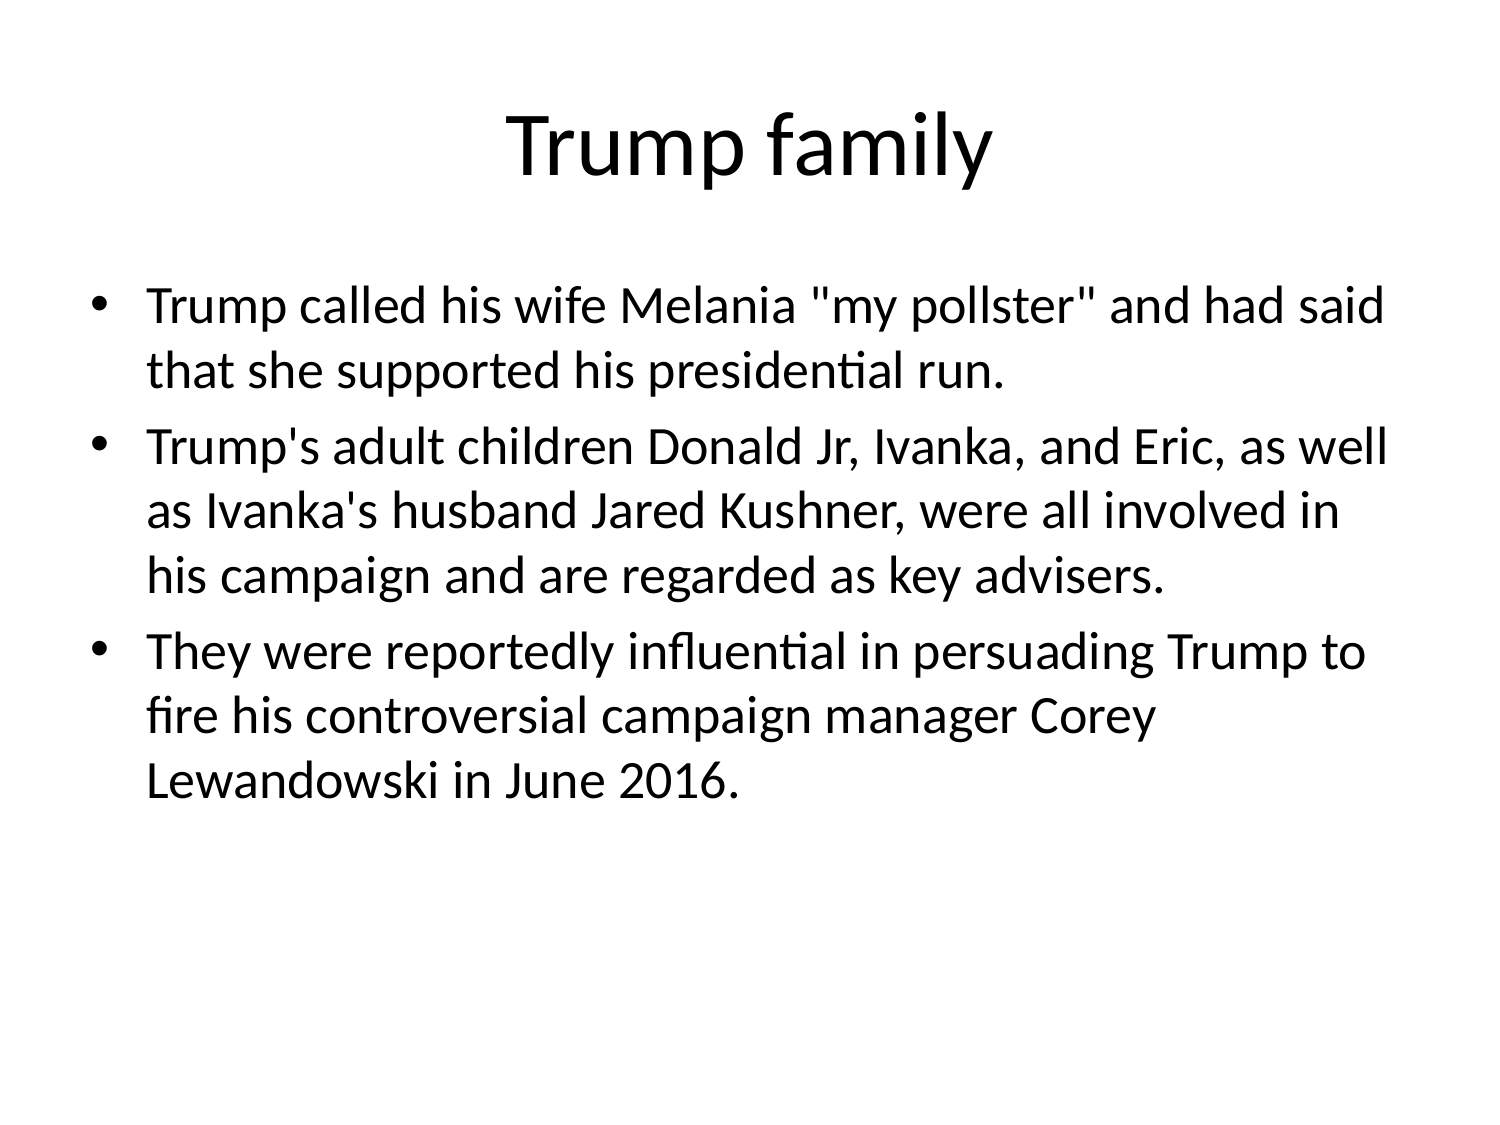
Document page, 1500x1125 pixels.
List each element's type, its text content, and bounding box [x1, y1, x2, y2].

title Trump family [75, 45, 1425, 233]
list Trump called his wife Melania "my pollster" and had said that she supported his presidential run. Trump's adult children Donald Jr, Ivanka, and Eric, as well as Ivanka's husband Jared Kushner, were all involved in his campaign and are regarded as key advisers. They were reportedly influential in persuading Trump to fire his controversial campaign manager Corey Lewandowski in June 2016. [75, 262, 1425, 1005]
